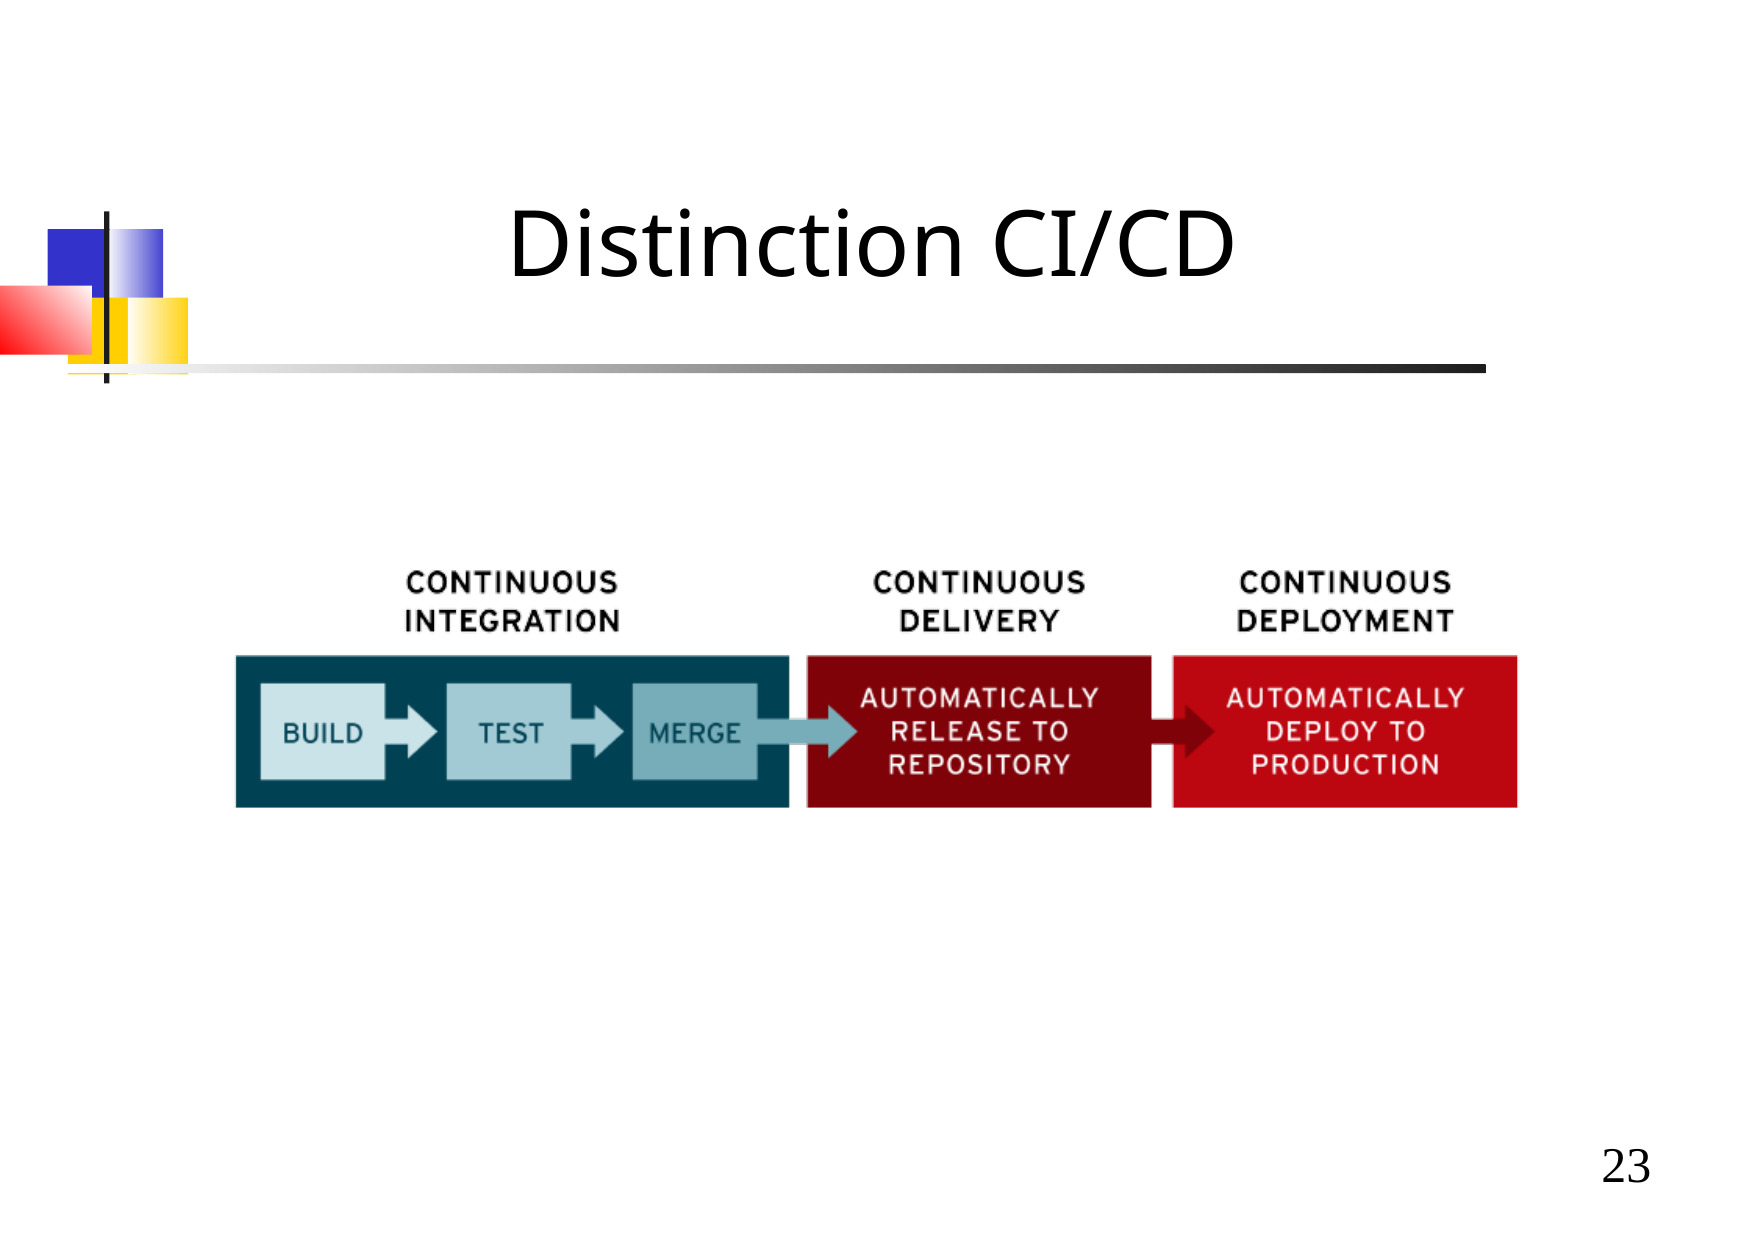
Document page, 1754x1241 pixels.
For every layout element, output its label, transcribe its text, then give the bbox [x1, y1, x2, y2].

title Distinction CI/CD [179, 139, 1567, 351]
picture [233, 566, 1524, 811]
